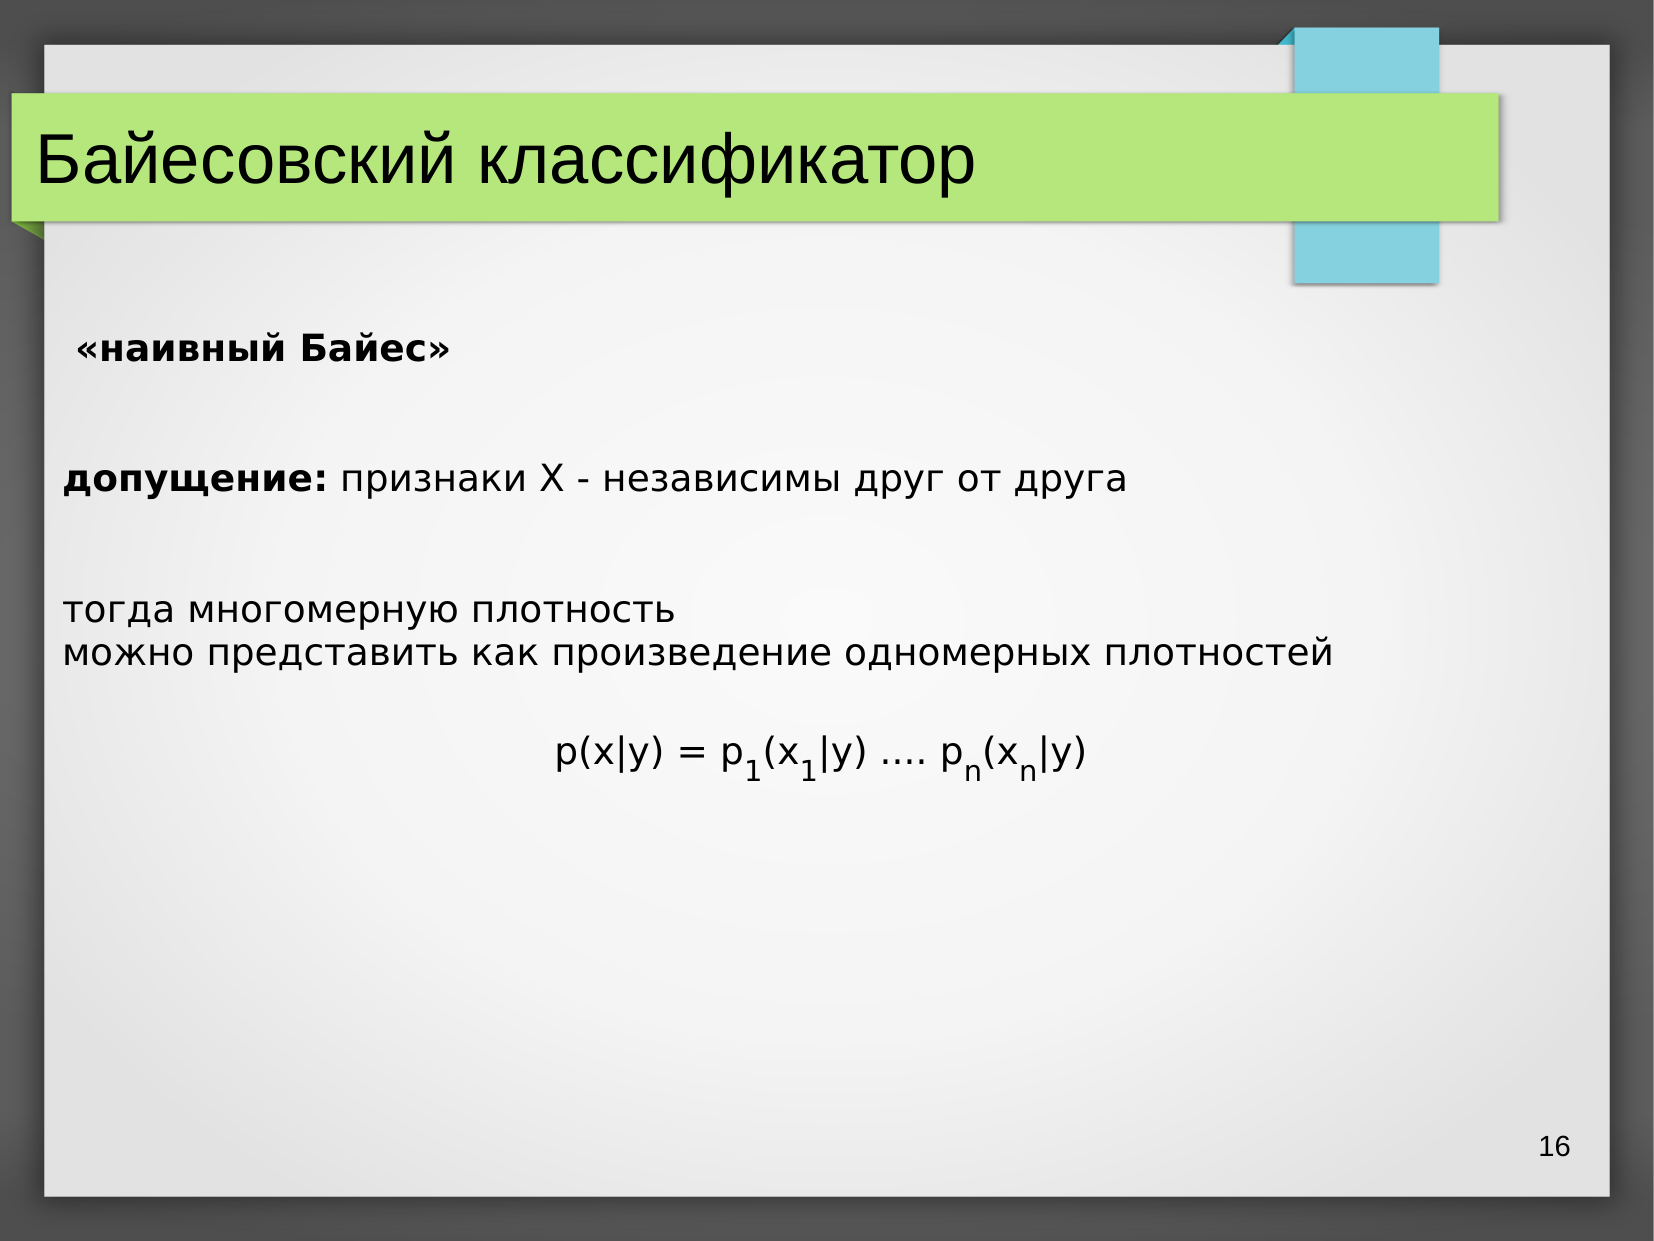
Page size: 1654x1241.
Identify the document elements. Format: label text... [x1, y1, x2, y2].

picture [0, 0, 1654, 1241]
text_box «наивный Байес» допущение: признаки X - независимы друг от друга тогда многомерную плотность можно представить как произведение одномерных плотностей p(x|y) = p1(x1|y) .... pn(xn|y) [47, 318, 1595, 796]
title Байесовский классификатор [35, 118, 1489, 199]
